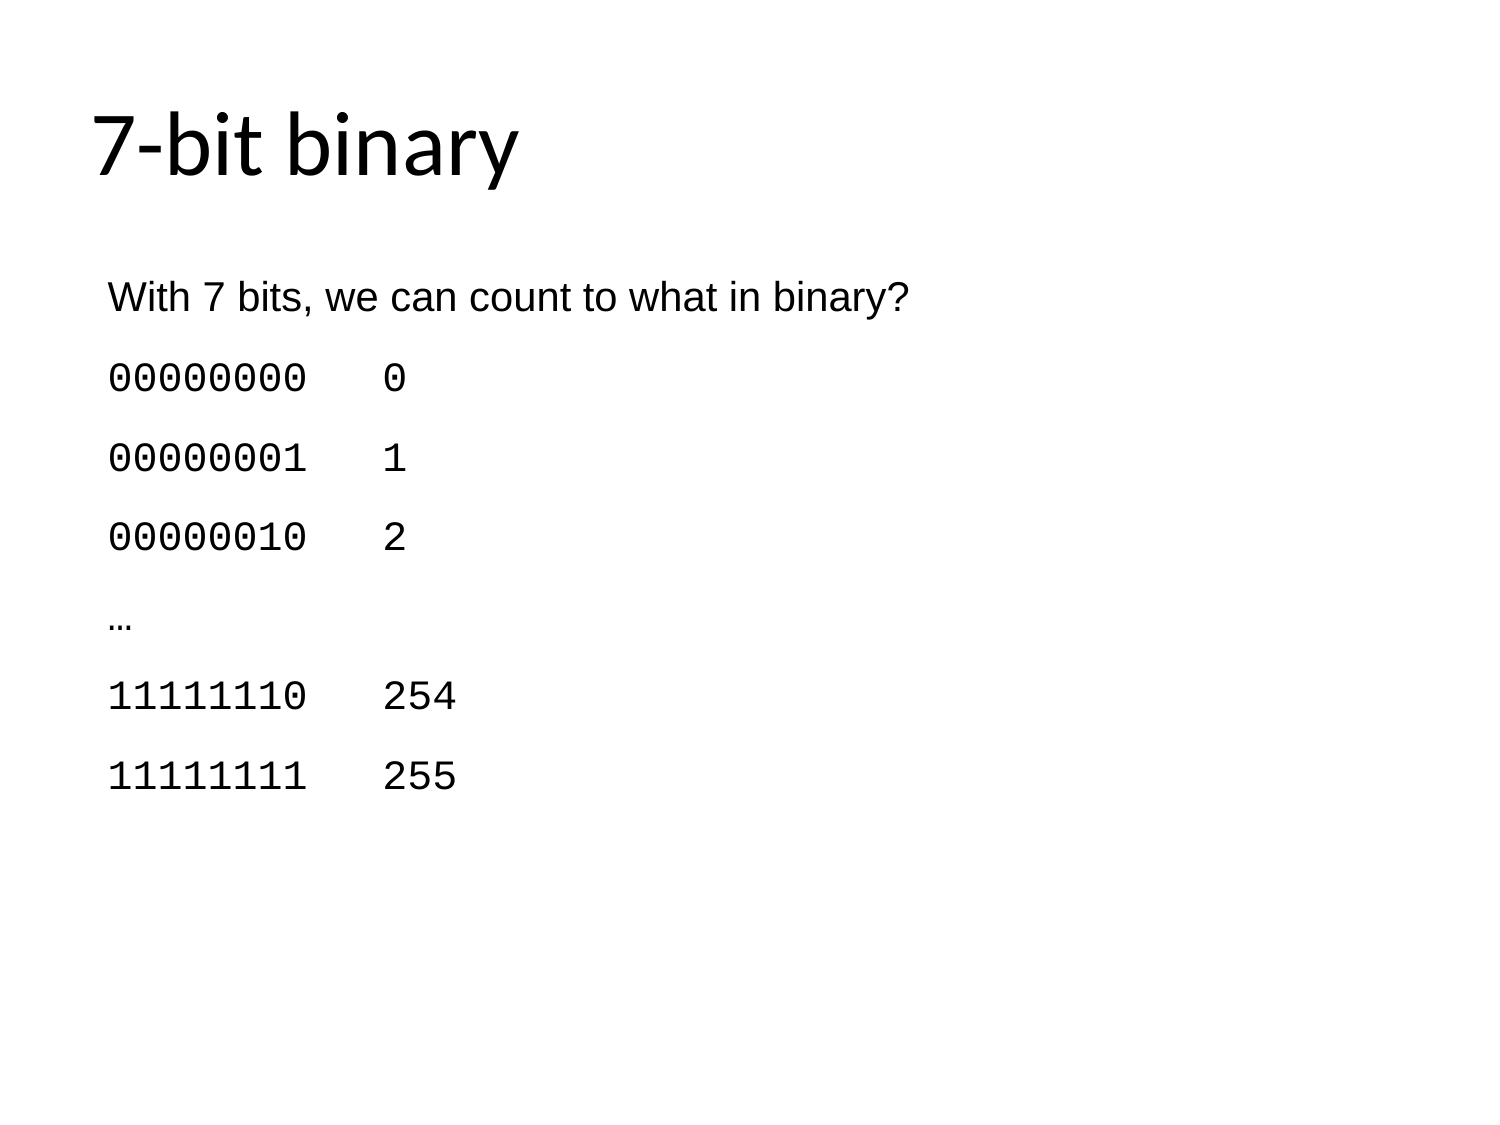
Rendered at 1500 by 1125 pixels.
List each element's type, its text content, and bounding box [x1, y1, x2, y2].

list With 7 bits, we can count to what in binary? 00000000 0 00000001 1 00000010 2 … 11111110 254 11111111 255 [75, 262, 1425, 1005]
title 7-bit binary [75, 45, 1425, 233]
